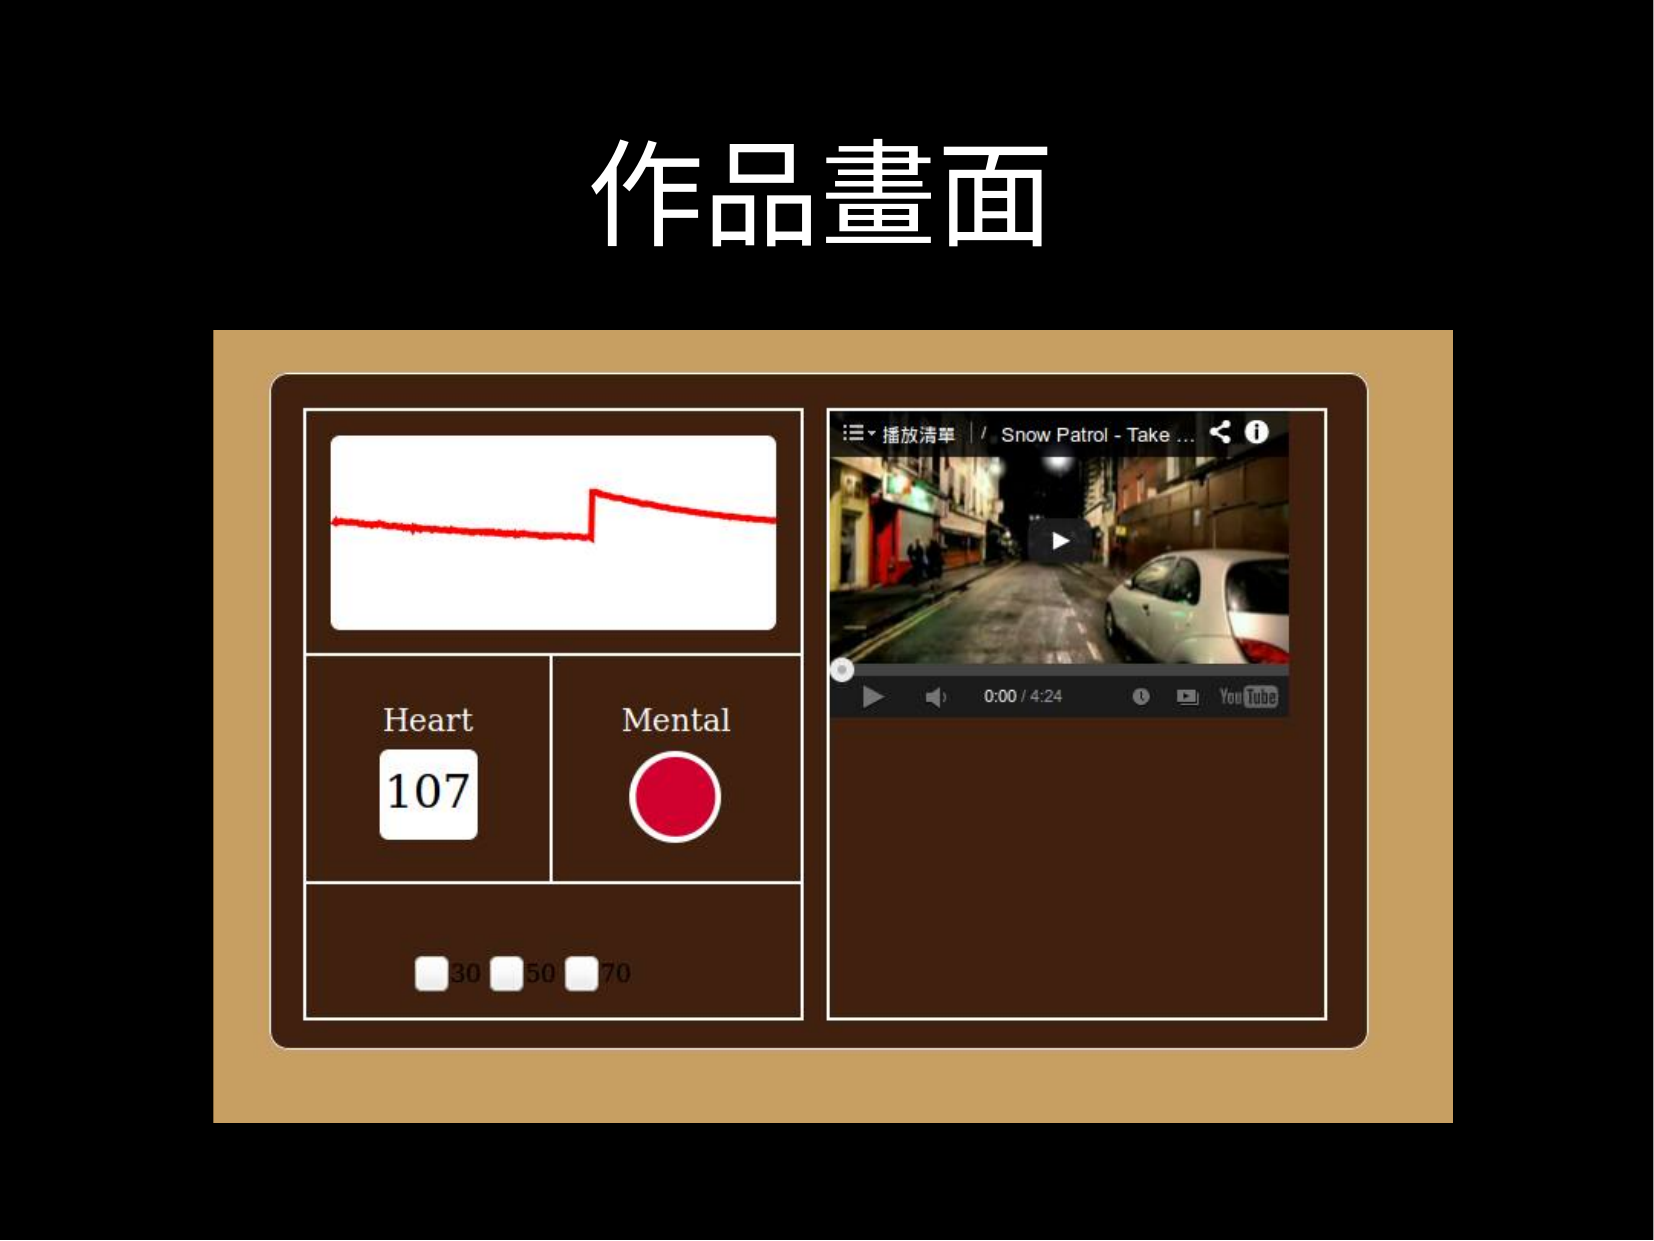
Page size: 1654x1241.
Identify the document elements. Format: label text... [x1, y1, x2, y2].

title 作品畫面 [76, 82, 1565, 290]
picture [213, 330, 1453, 1123]
